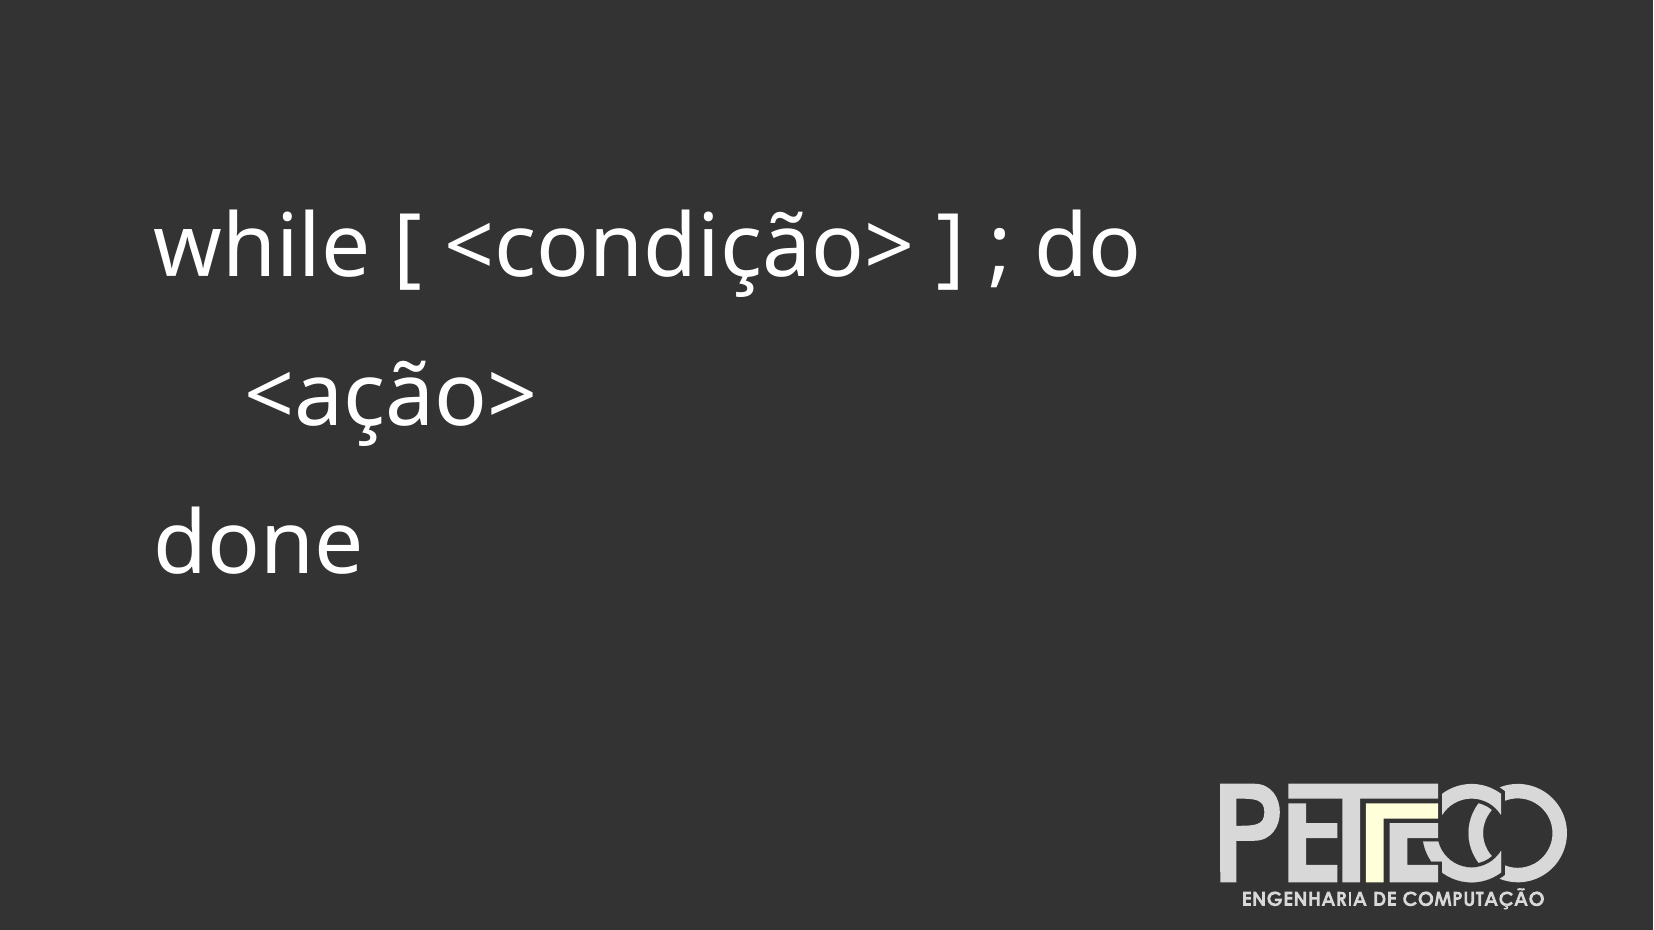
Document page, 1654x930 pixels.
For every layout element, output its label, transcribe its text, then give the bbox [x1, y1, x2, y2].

list while [ <condição> ] ; do <ação> done [82, 182, 1571, 835]
